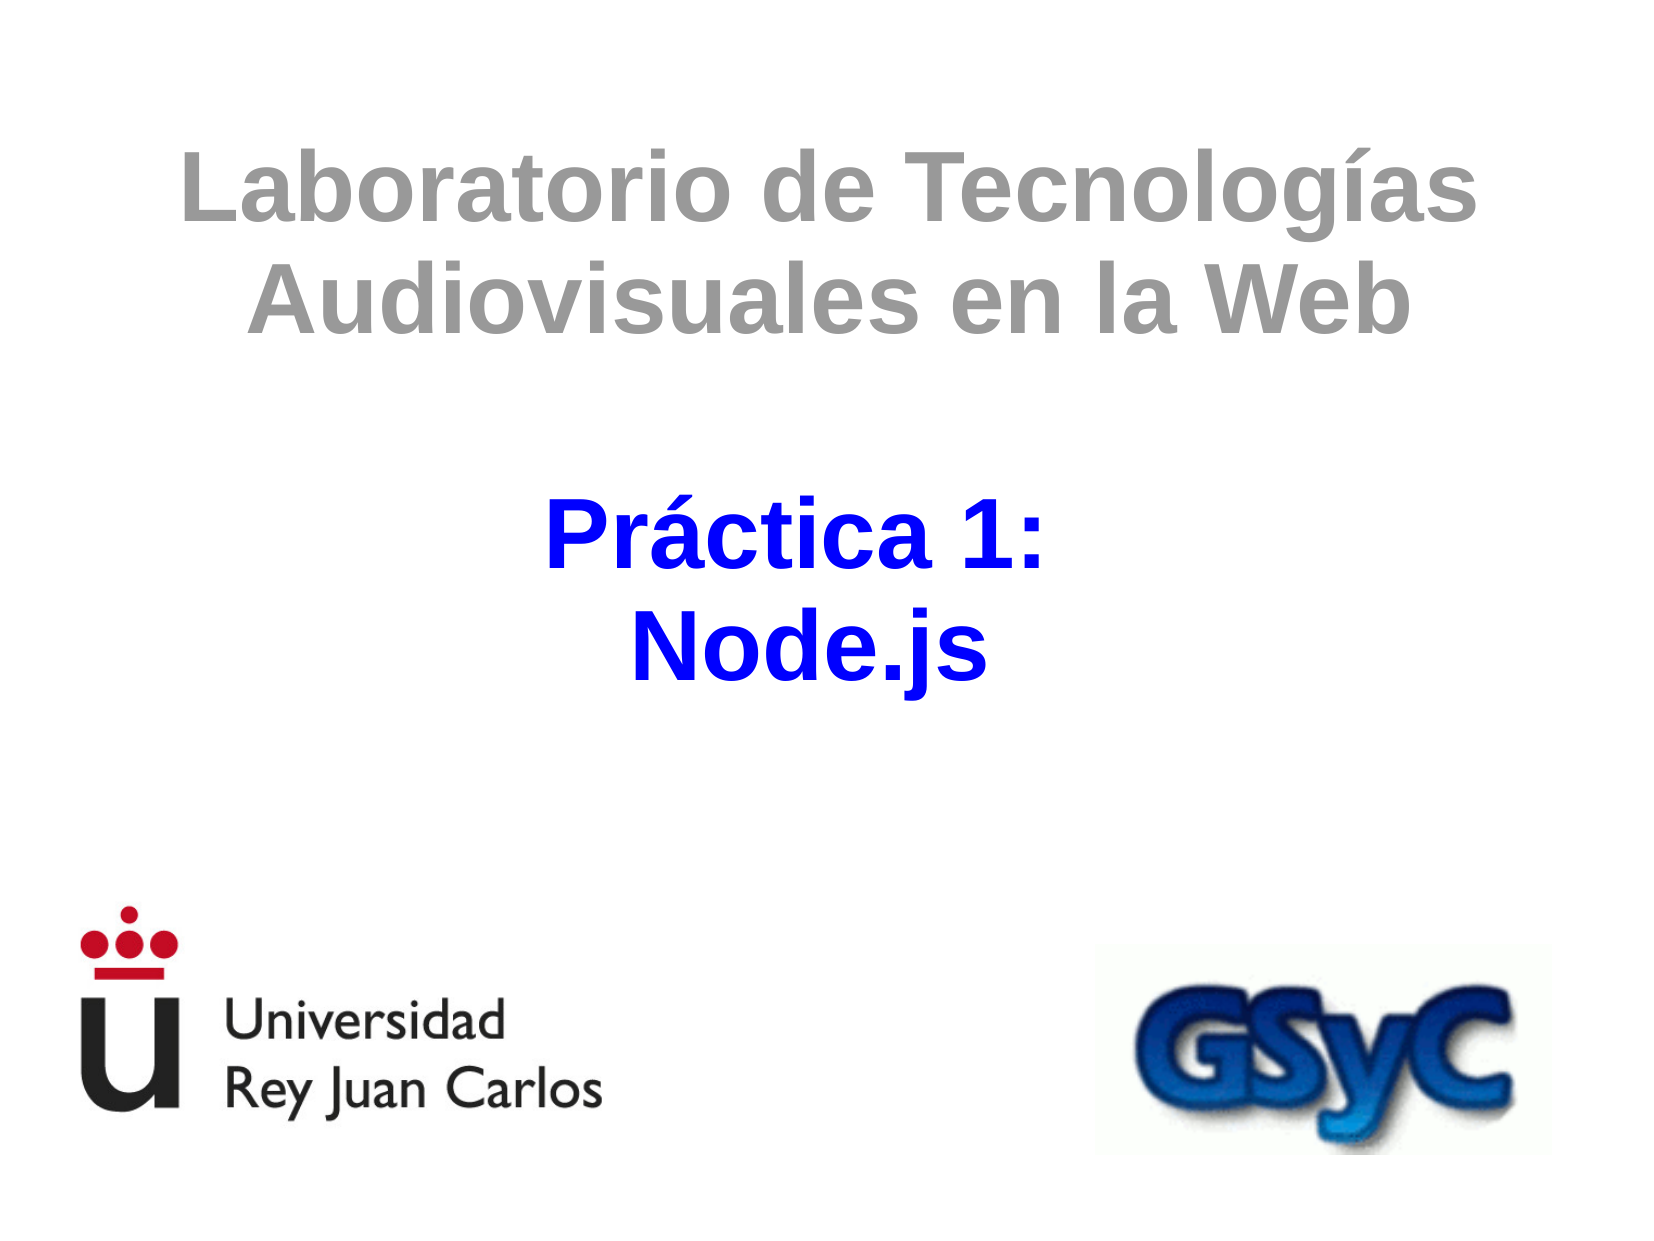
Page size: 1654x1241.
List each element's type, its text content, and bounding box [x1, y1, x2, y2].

picture [1095, 944, 1552, 1156]
picture [46, 884, 631, 1141]
title Laboratorio de Tecnologías Audiovisuales en la Web [144, 75, 1516, 411]
title Práctica 1: Node.js [135, 478, 1486, 702]
